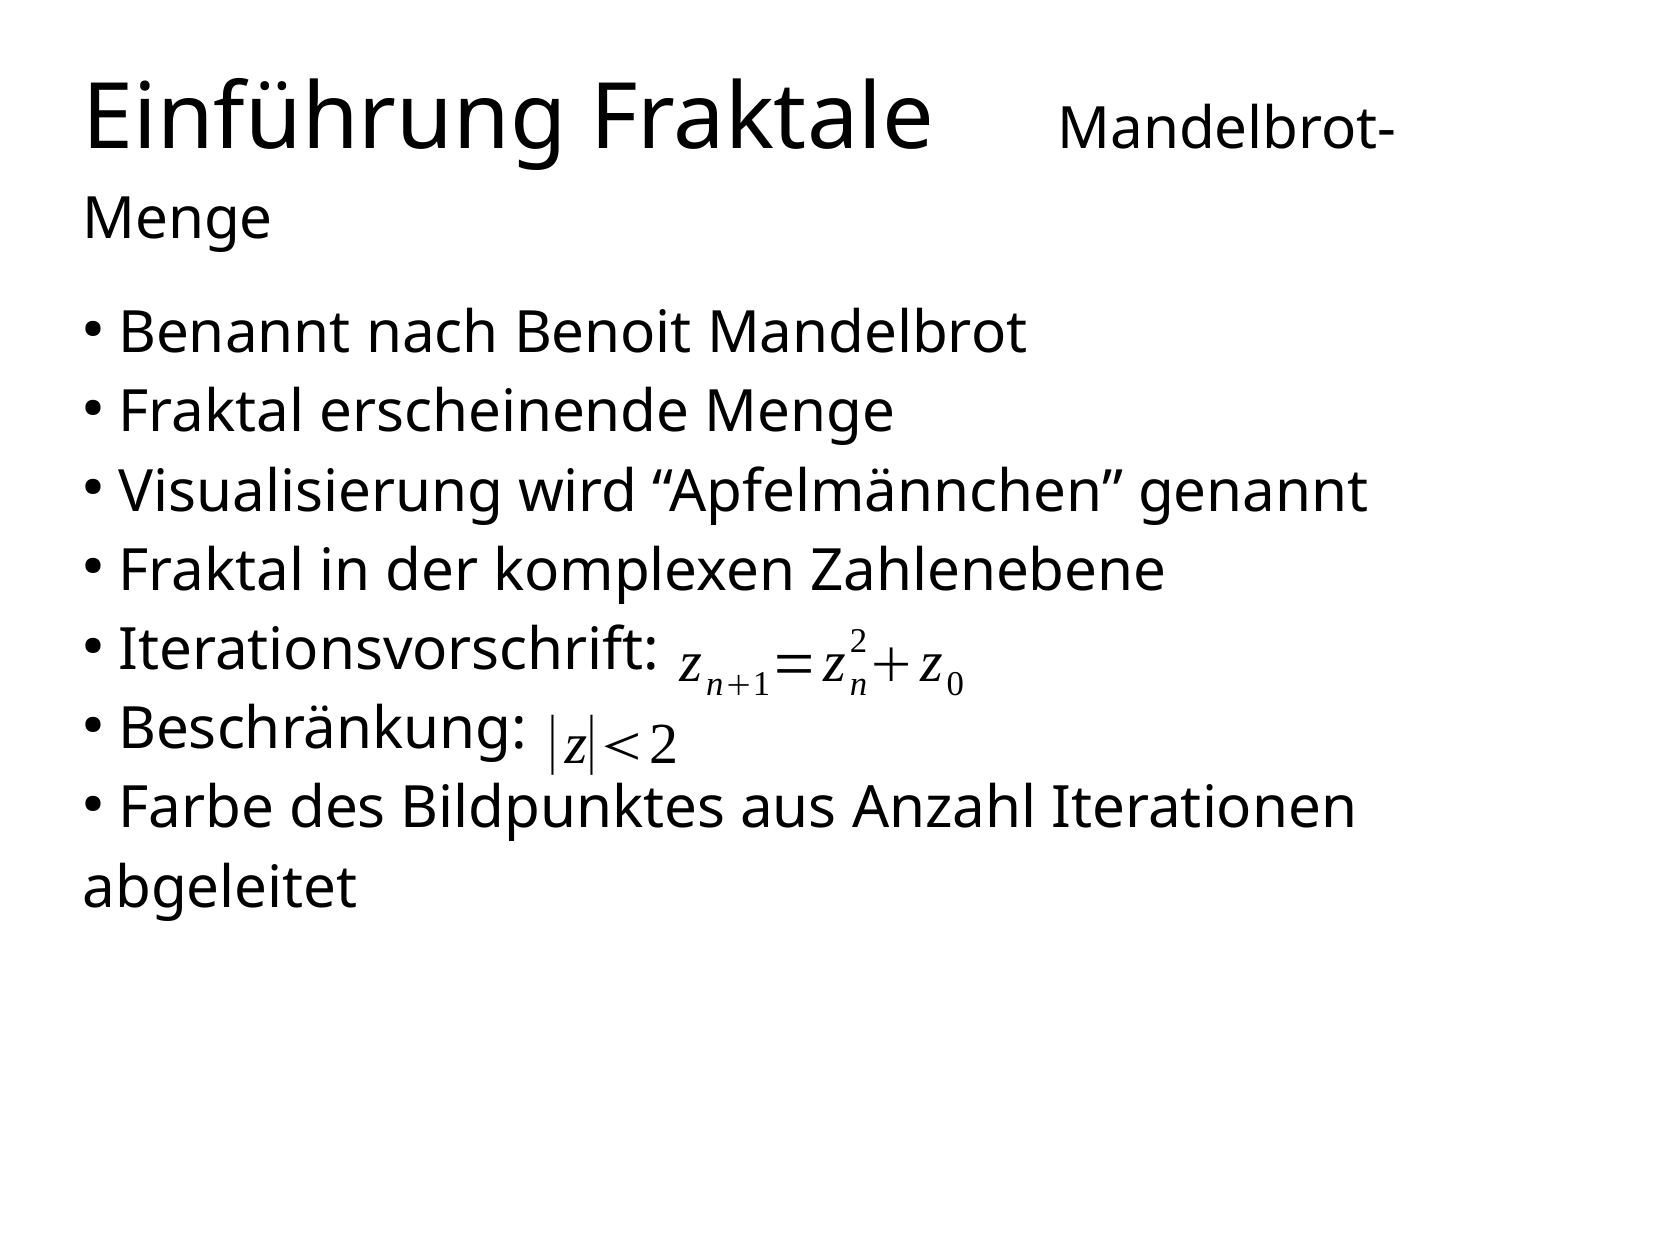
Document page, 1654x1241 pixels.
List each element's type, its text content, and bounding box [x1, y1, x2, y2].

title Einführung Fraktale Mandelbrot-Menge [82, 49, 1571, 257]
list Benannt nach Benoit Mandelbrot Fraktal erscheinende Menge Visualisierung wird “Apfelmännchen” genannt Fraktal in der komplexen Zahlenebene Iterationsvorschrift: Beschränkung: Farbe des Bildpunktes aus Anzahl Iterationen abgeleitet [82, 290, 1571, 1109]
chart [668, 621, 970, 704]
chart [538, 712, 684, 778]
